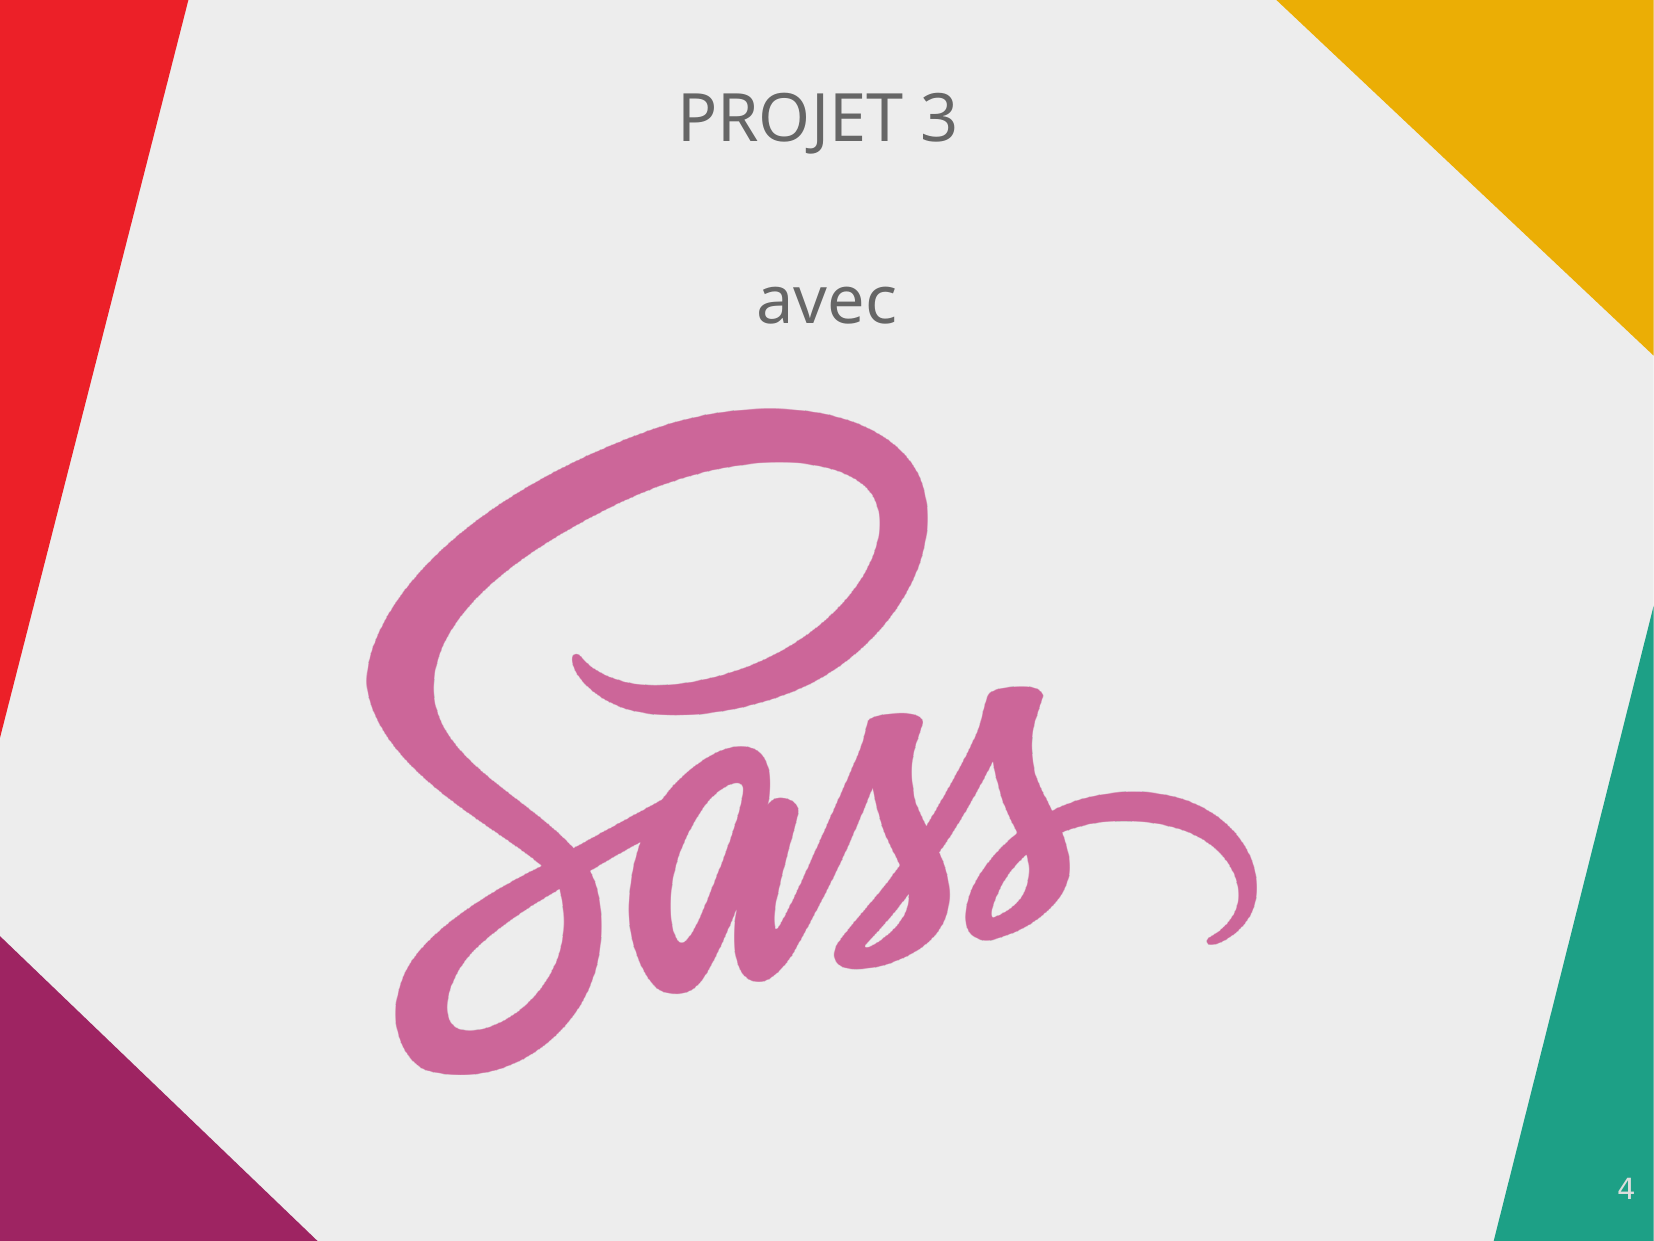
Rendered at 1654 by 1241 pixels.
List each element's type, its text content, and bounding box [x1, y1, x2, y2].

subtitle PROJET 3 avec [114, 82, 1539, 331]
picture [366, 408, 1257, 1075]
title [114, 73, 1539, 82]
